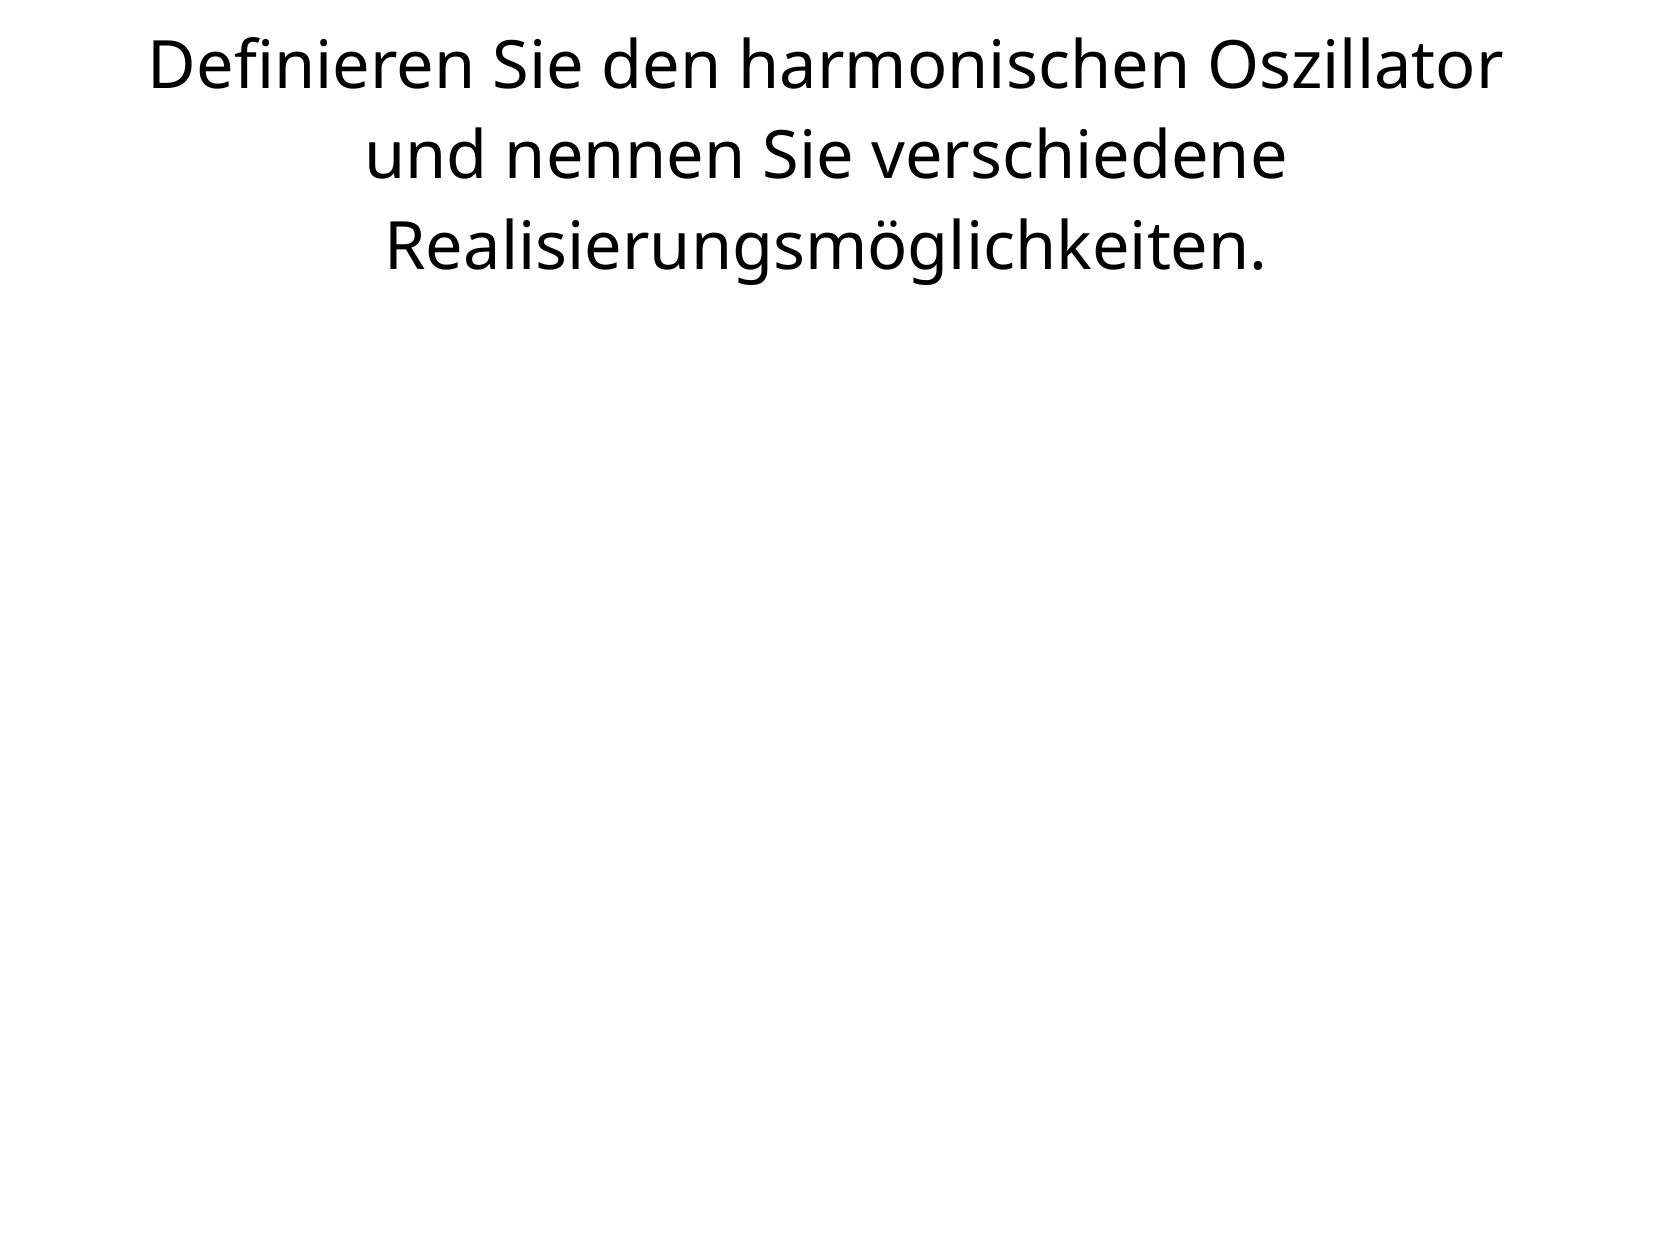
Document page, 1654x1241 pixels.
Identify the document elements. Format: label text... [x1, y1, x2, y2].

title Definieren Sie den harmonischen Oszillator und nennen Sie verschiedene Realisierungsmöglichkeiten. [82, 19, 1571, 287]
